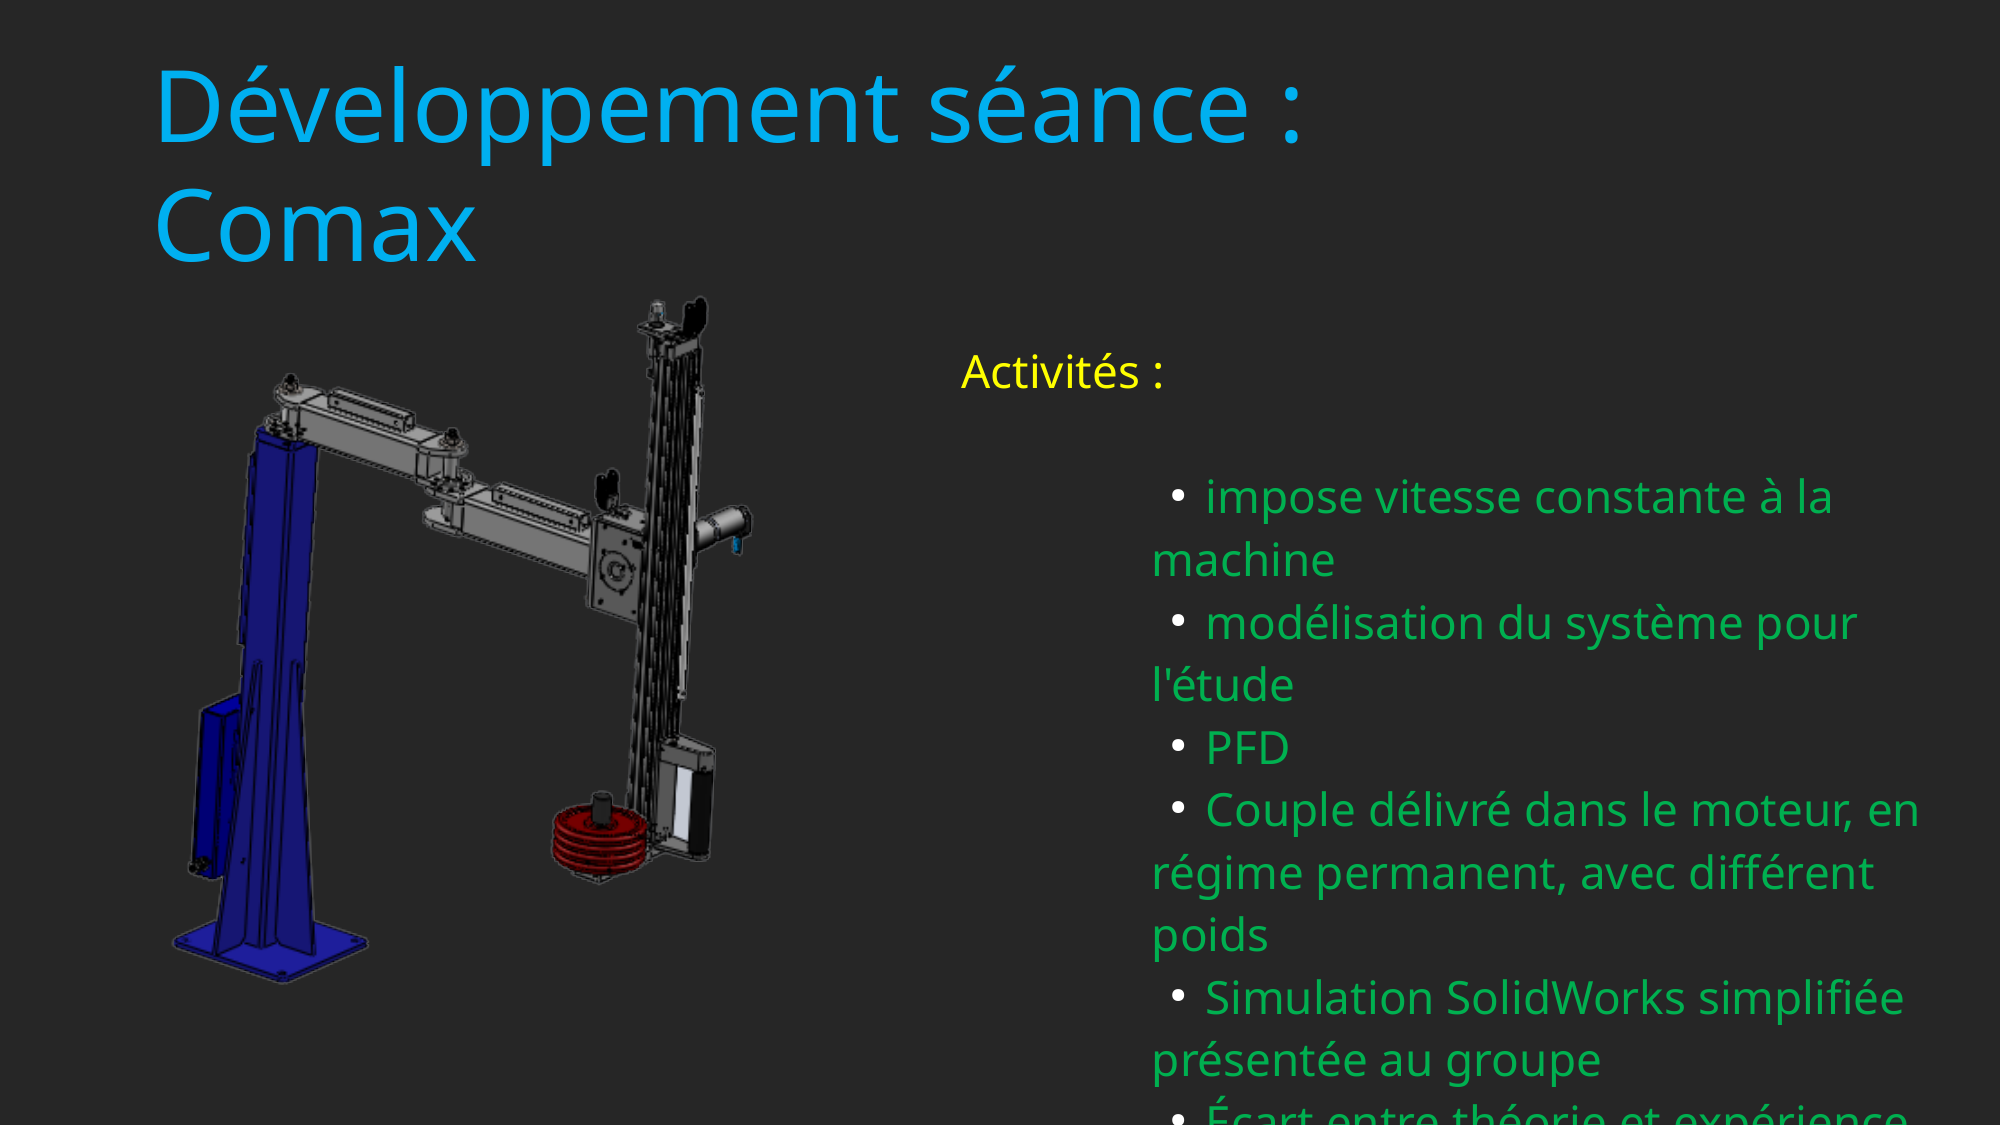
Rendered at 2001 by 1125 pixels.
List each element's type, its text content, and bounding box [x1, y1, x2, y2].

text_box Activités : impose vitesse constante à la machine modélisation du système pour l'étude PFD Couple délivré dans le moteur, en régime permanent, avec différent poids Simulation SolidWorks simplifiée présentée au groupe Écart entre théorie et expérience [946, 332, 2001, 843]
text_box Développement séance : Comax [137, 59, 1863, 278]
picture [120, 282, 779, 999]
